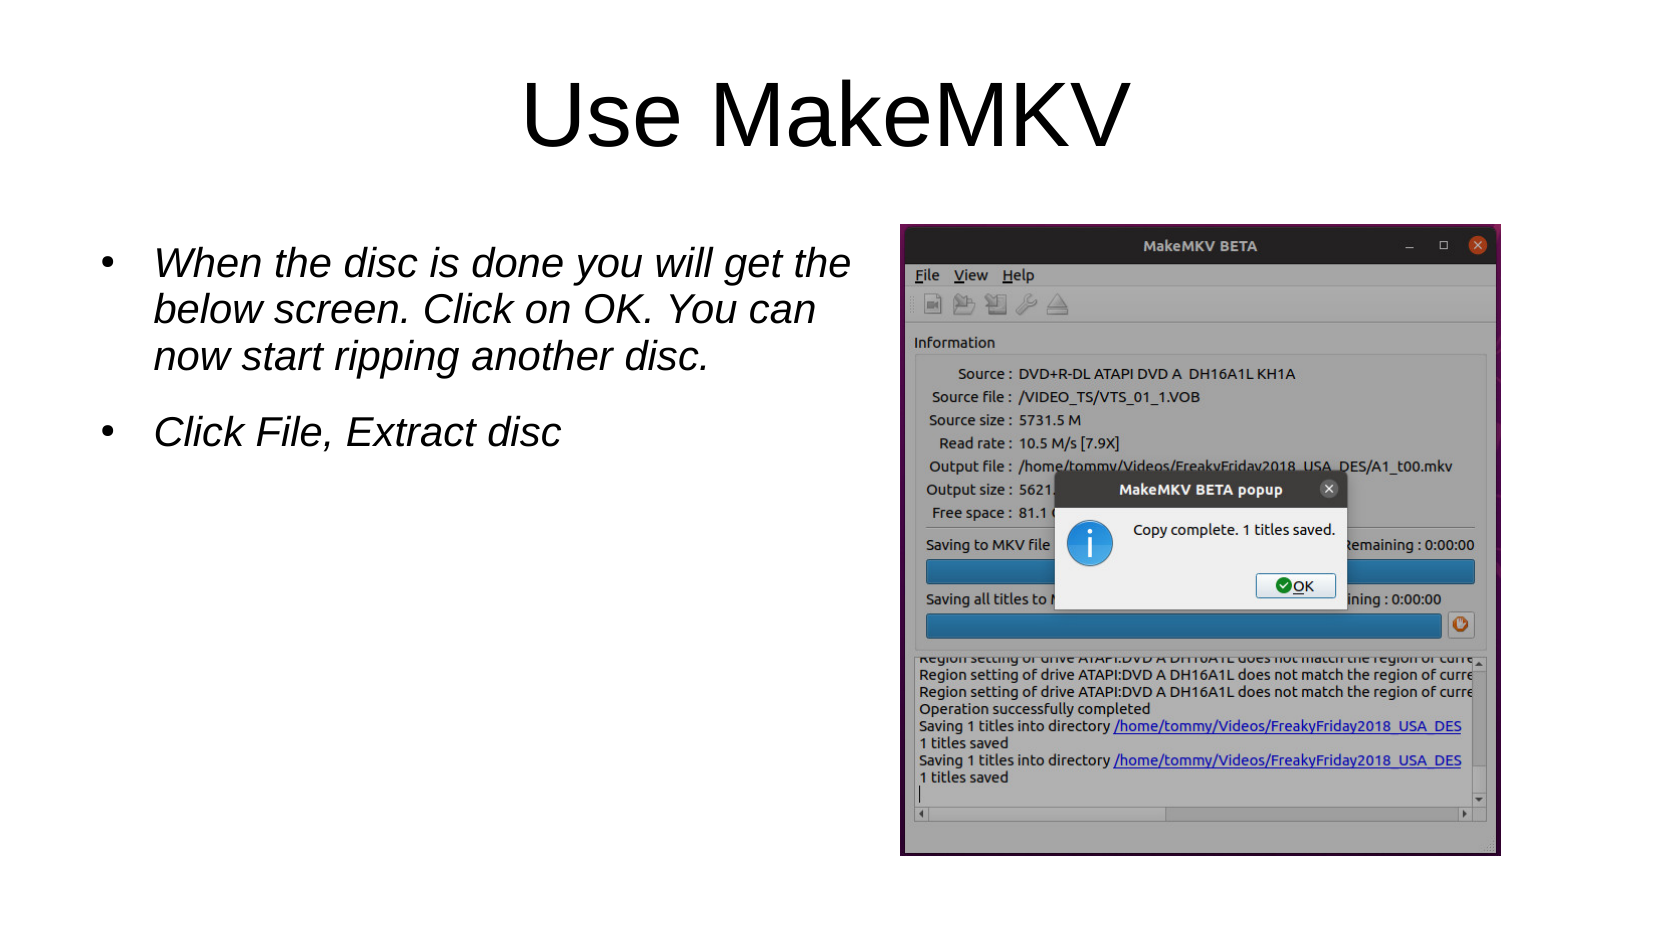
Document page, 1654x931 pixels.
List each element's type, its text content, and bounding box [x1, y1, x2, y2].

picture [900, 224, 1501, 856]
title Use MakeMKV [82, 37, 1571, 193]
list When the disc is done you will get the below screen. Click on OK. You can now start ripping another disc. Click File, Extract disc [82, 239, 863, 863]
